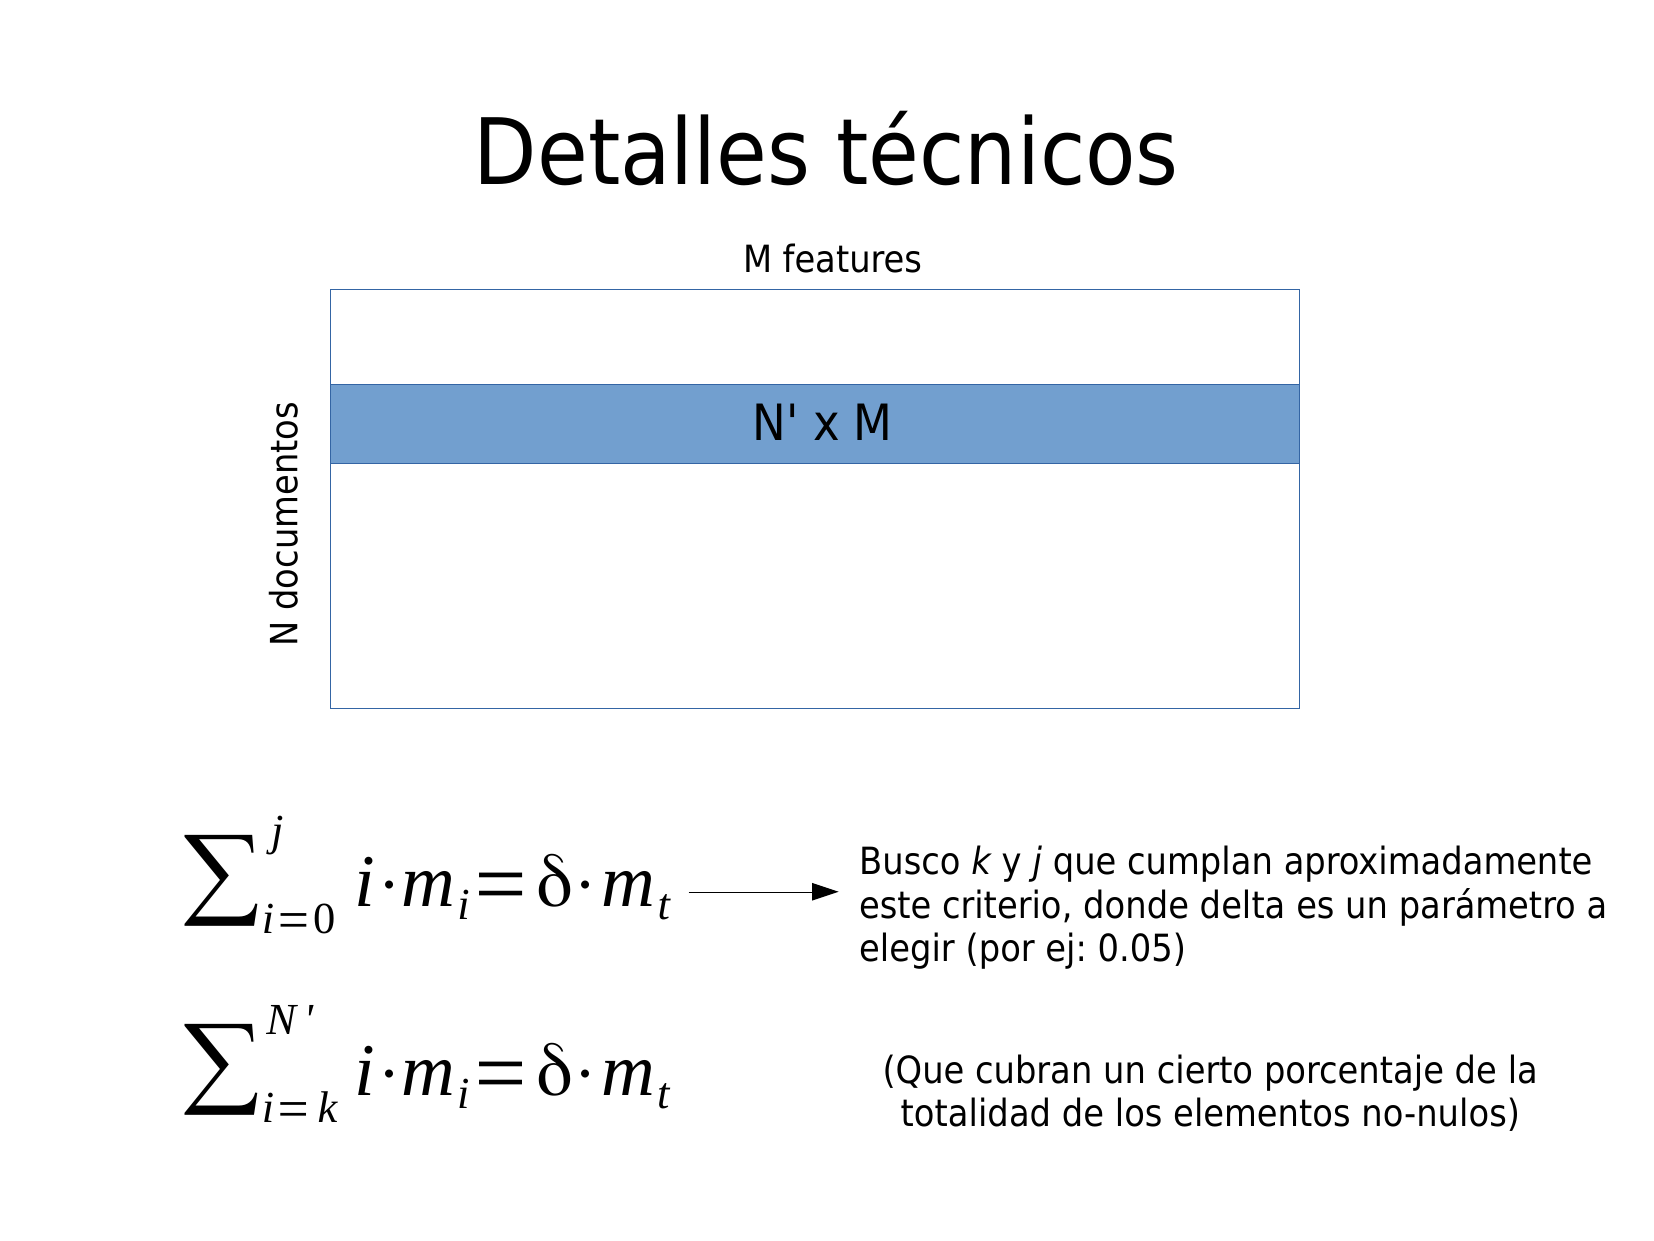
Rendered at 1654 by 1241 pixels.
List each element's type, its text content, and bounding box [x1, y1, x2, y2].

chart [159, 803, 689, 945]
text_box (Que cubran un cierto porcentaje de la totalidad de los elementos no-nulos) [826, 1041, 1595, 1145]
title Detalles técnicos [82, 49, 1571, 257]
chart [159, 992, 689, 1134]
text_box [330, 289, 1300, 709]
text_box N' x M [738, 386, 922, 460]
text_box M features [584, 230, 1081, 290]
text_box N documentos [255, 295, 314, 662]
text_box Busco k y j que cumplan aproximadamente este criterio, donde delta es un parámetro a elegir (por ej: 0.05) [844, 832, 1625, 1024]
